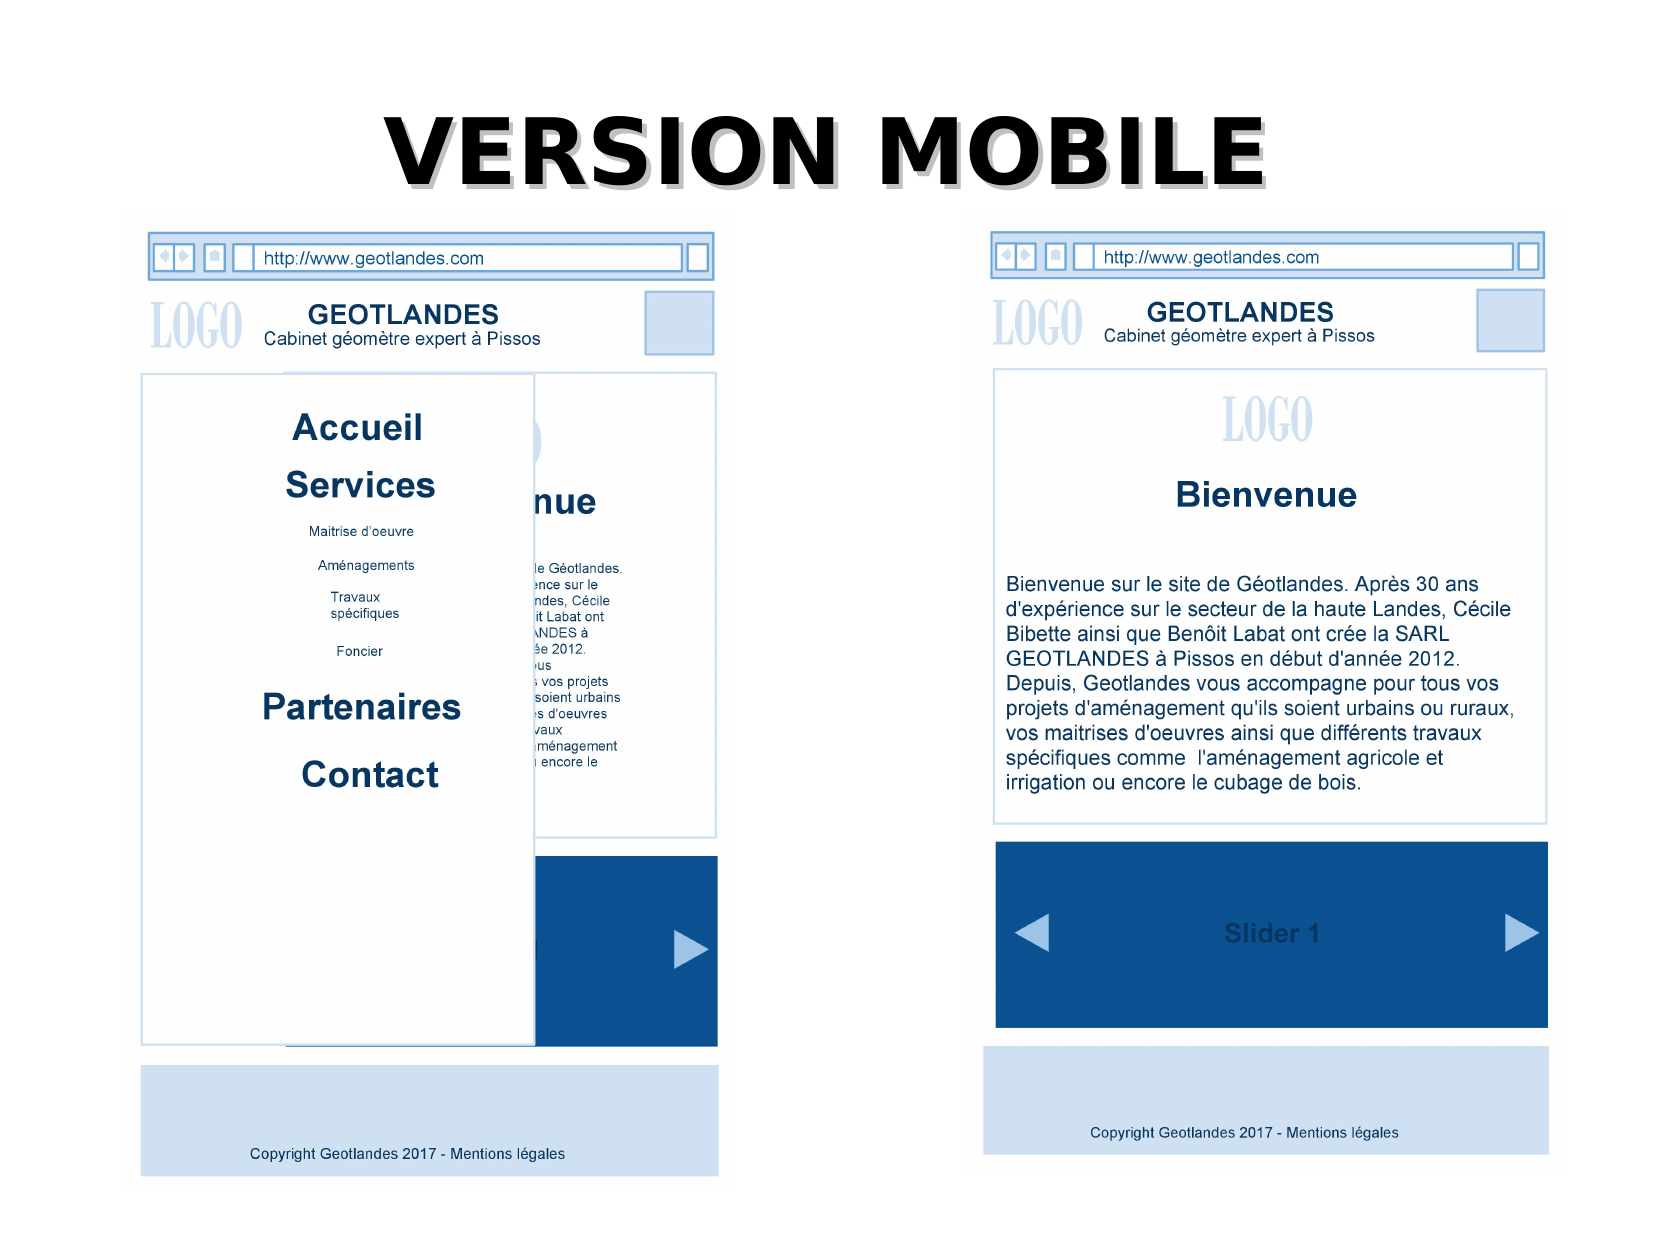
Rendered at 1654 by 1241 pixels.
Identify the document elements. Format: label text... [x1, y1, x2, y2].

title VERSION MOBILE [82, 49, 1571, 257]
picture [120, 209, 737, 1192]
picture [963, 209, 1567, 1171]
